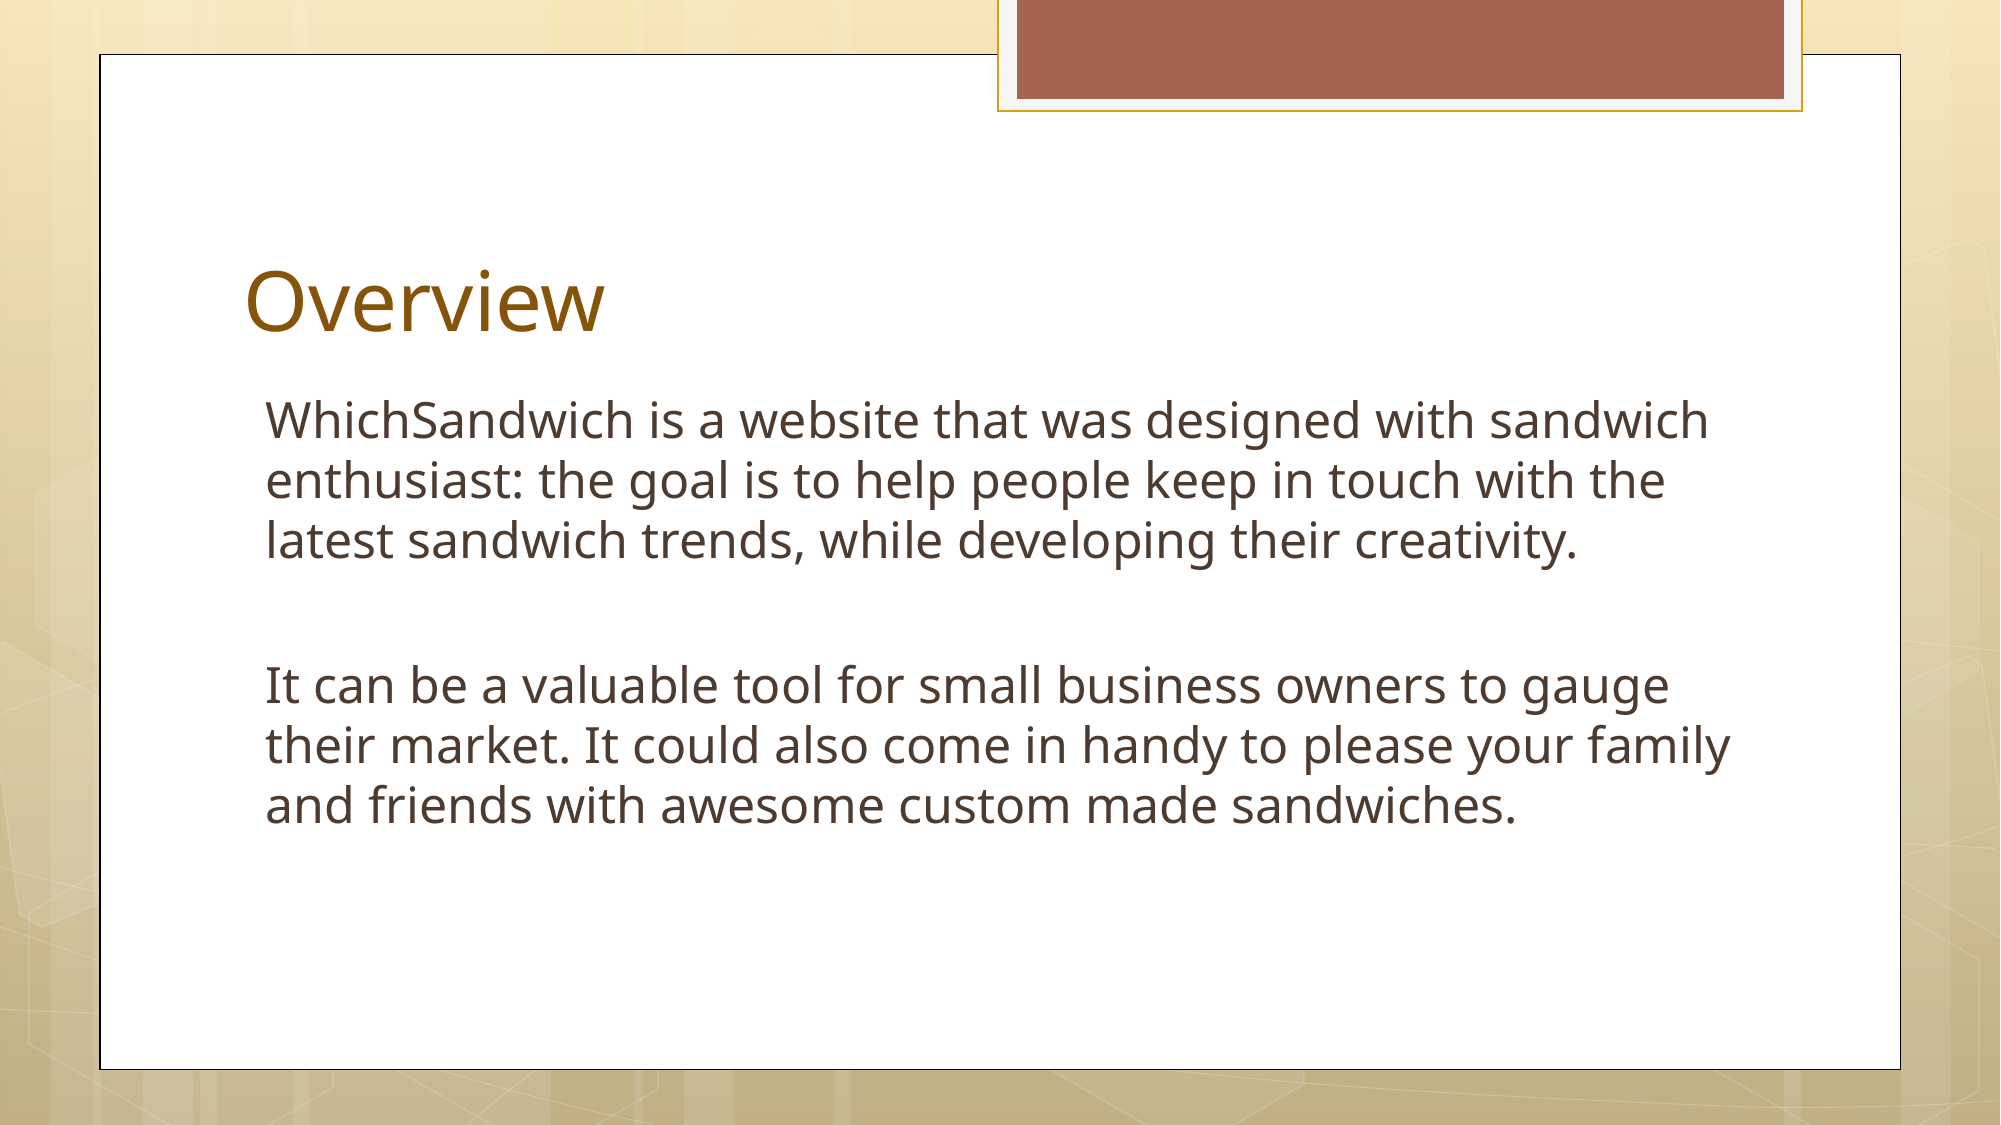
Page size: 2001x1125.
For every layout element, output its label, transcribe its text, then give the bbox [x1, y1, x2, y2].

title Overview [228, 168, 1765, 357]
list WhichSandwich is a website that was designed with sandwich enthusiast: the goal is to help people keep in touch with the latest sandwich trends, while developing their creativity. It can be a valuable tool for small business owners to gauge their market. It could also come in handy to please your family and friends with awesome custom made sandwiches. [228, 381, 1769, 957]
